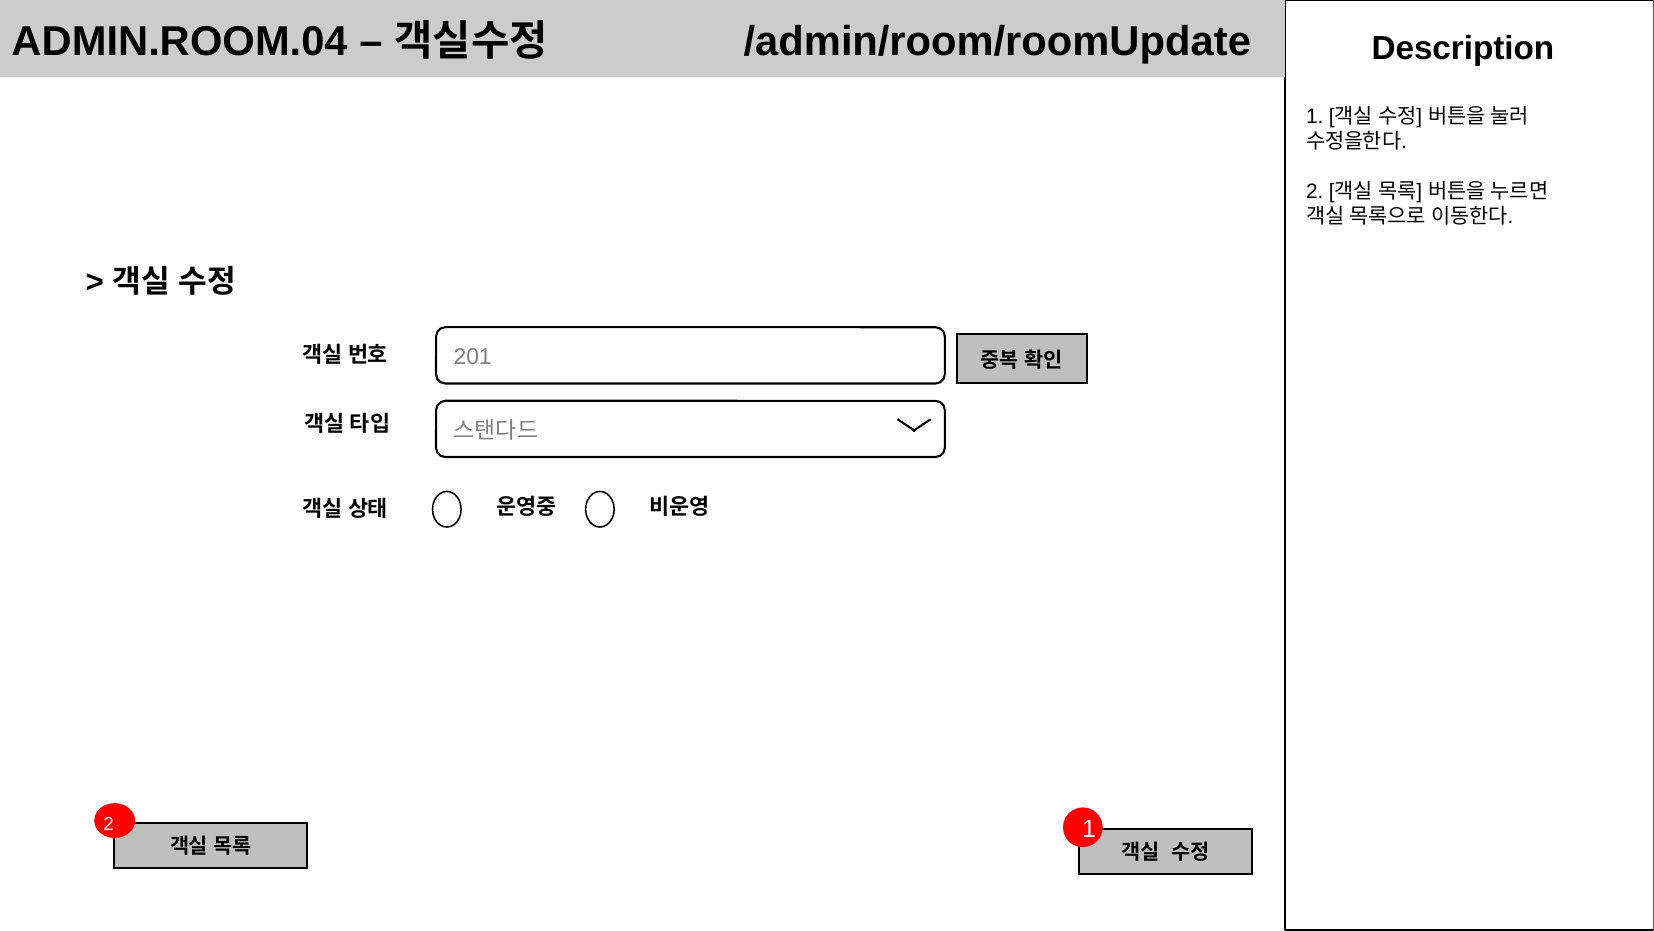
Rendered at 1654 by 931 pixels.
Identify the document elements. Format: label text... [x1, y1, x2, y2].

text_box 2 [88, 804, 143, 838]
text_box 객실 번호 [287, 333, 414, 384]
text_box 201 [436, 327, 945, 384]
text_box Description [1291, 18, 1635, 78]
text_box 객실 타입 [289, 401, 420, 453]
text_box 1. [객실 수정] 버튼을 눌러 수정을한다. 2. [객실 목록] 버튼을 누르면 객실 목록으로 이동한다. [1291, 95, 1641, 931]
text_box 객실 수정 [1079, 828, 1252, 874]
text_box [1285, 0, 1654, 930]
text_box 객실 상태 [287, 487, 408, 538]
text_box 중복 확인 [956, 334, 1087, 384]
text_box > 객실 수정 [70, 253, 414, 305]
text_box 비운영 [634, 485, 743, 536]
text_box 운영중 [481, 485, 590, 536]
text_box [432, 491, 462, 528]
text_box 객실 목록 [114, 822, 308, 869]
text_box [585, 491, 615, 528]
text_box ADMIN.ROOM.04 – 객실수정 /admin/room/roomUpdate [0, 0, 1285, 78]
text_box 스탠다드 [436, 400, 945, 458]
text_box 1 [1062, 807, 1103, 848]
